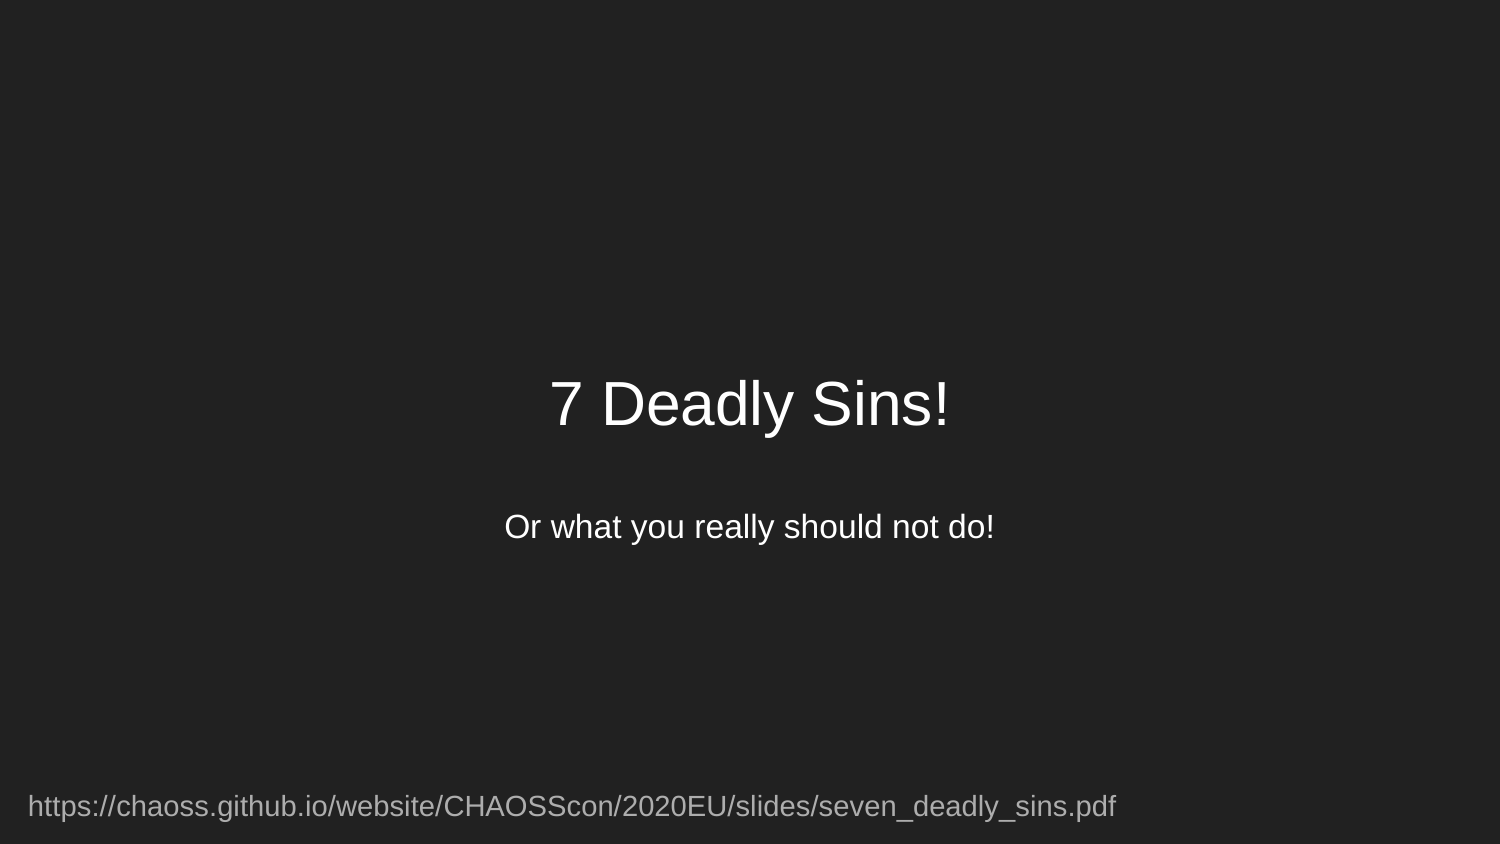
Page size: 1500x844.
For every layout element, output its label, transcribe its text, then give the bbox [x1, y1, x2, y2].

text_box https://chaoss.github.io/website/CHAOSScon/2020EU/slides/seven_deadly_sins.pdf [12, 772, 1310, 838]
title 7 Deadly Sins! Or what you really should not do! [51, 352, 1449, 562]
